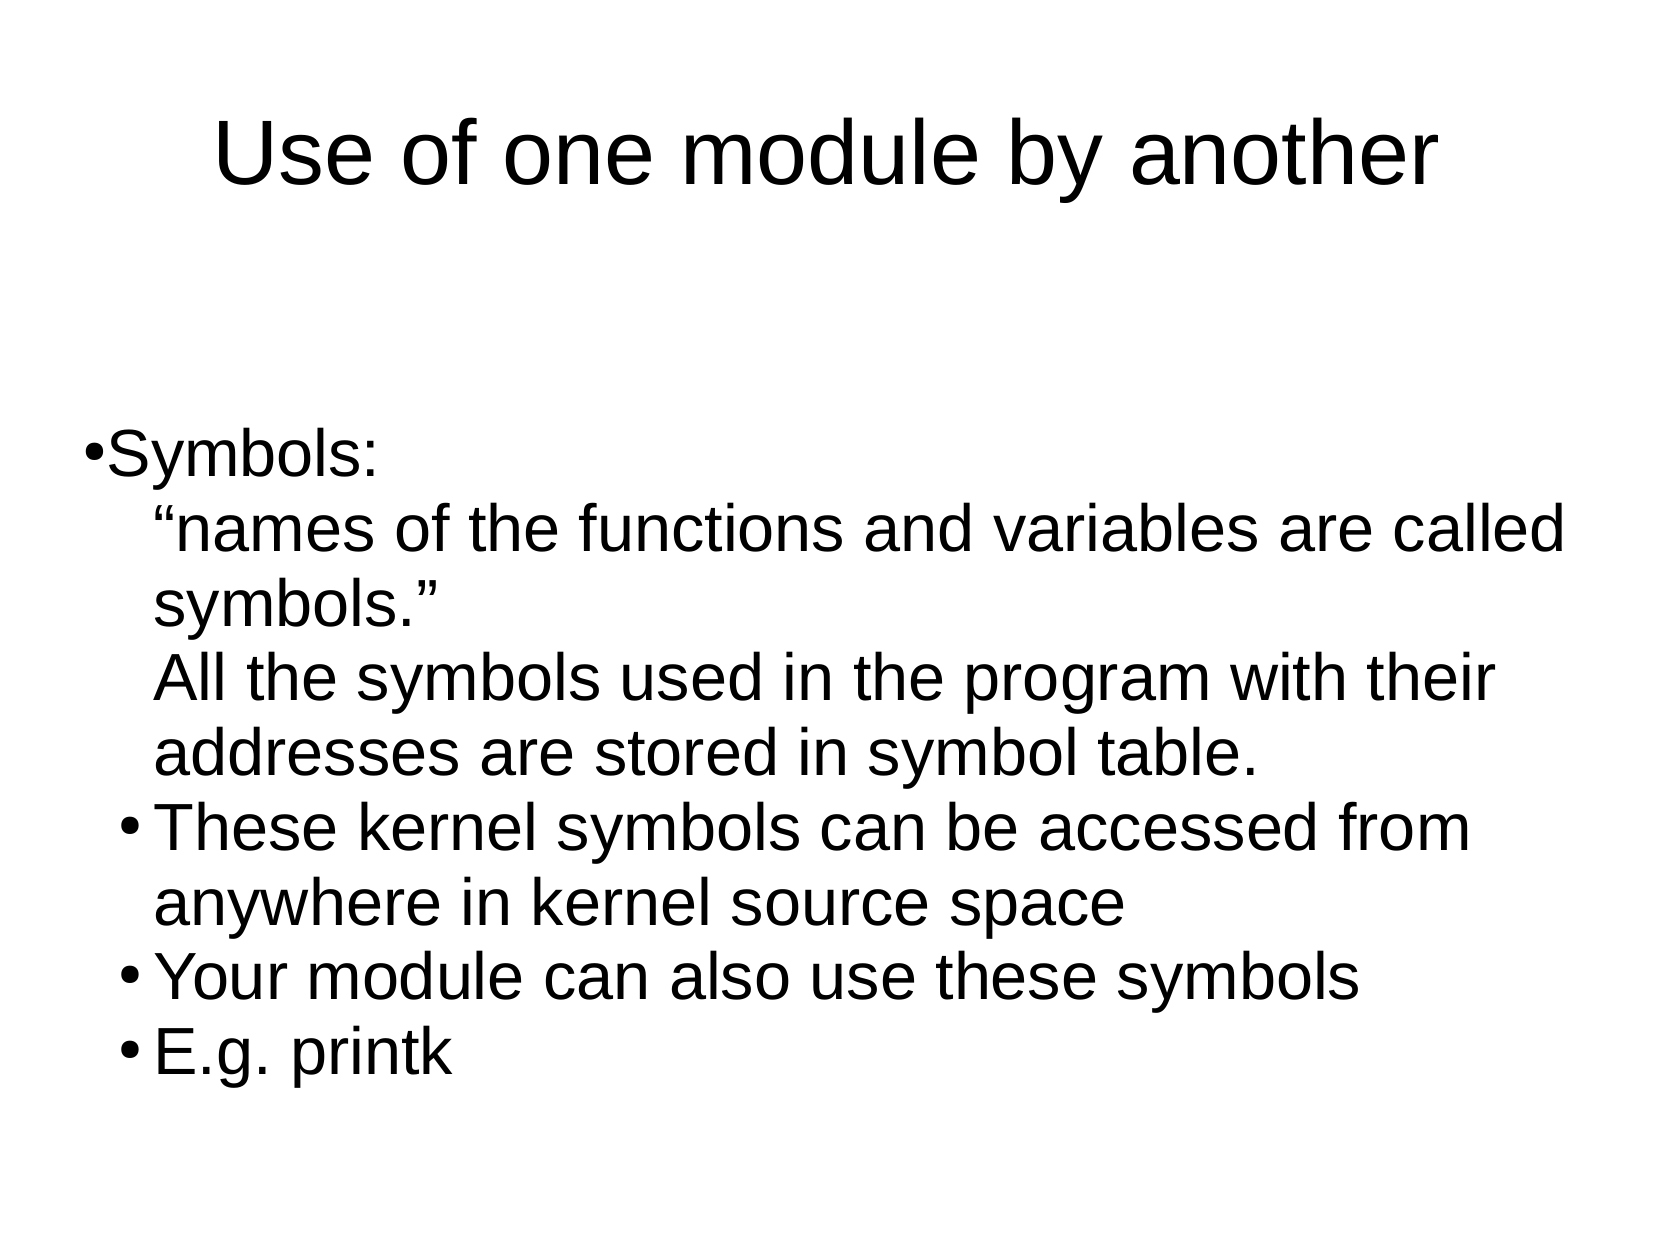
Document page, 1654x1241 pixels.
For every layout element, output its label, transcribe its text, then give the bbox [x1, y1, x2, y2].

subtitle Symbols: “names of the functions and variables are called symbols.” All the symbols used in the program with their addresses are stored in symbol table. These kernel symbols can be accessed from anywhere in kernel source space Your module can also use these symbols E.g. printk [82, 290, 1591, 1216]
title Use of one module by another [82, 49, 1571, 257]
